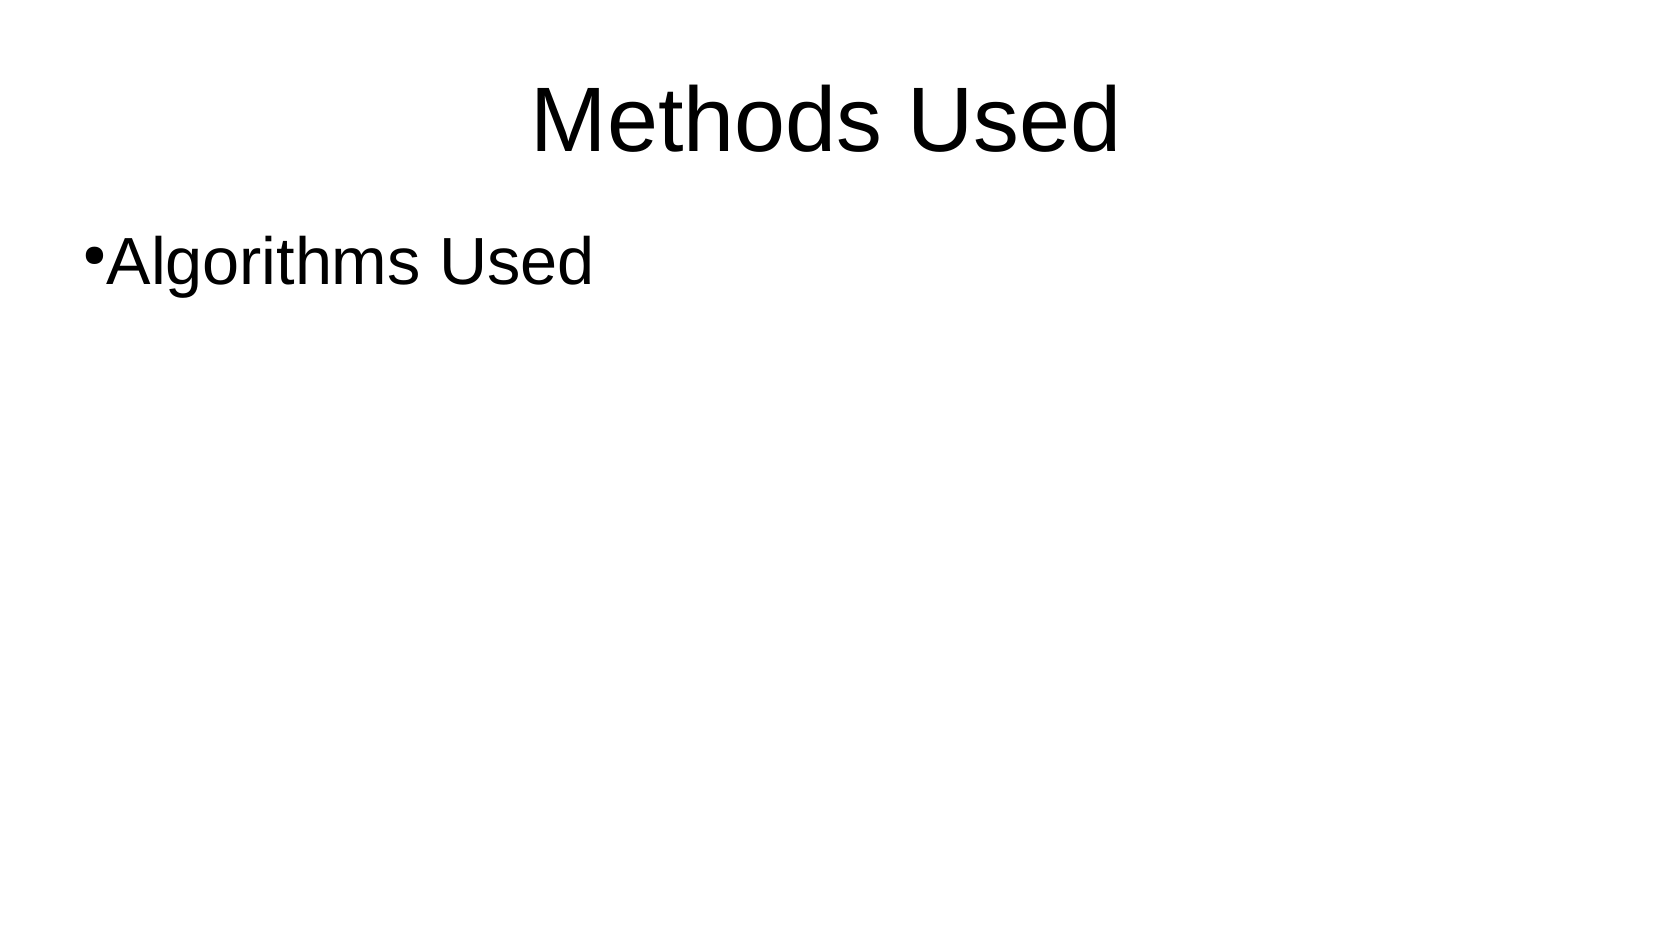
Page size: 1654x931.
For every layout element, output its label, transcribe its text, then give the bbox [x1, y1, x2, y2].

title Methods Used [82, 37, 1571, 193]
list Algorithms Used [82, 217, 1571, 758]
